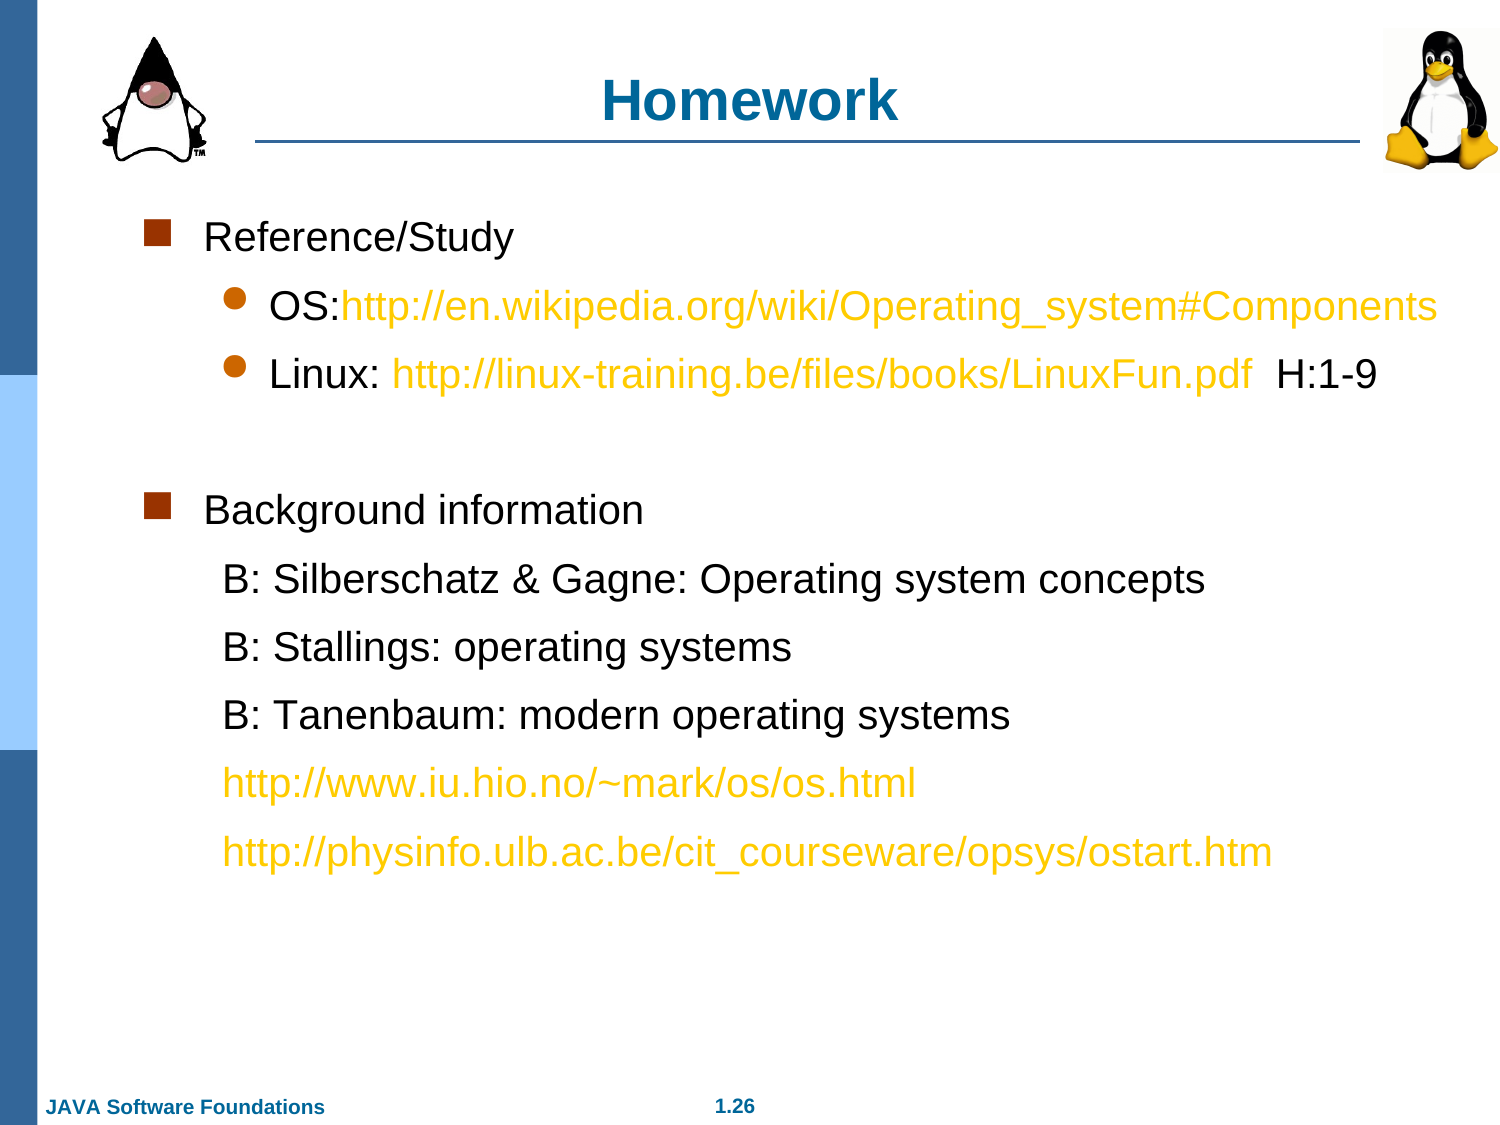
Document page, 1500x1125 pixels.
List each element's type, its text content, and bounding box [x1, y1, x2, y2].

picture [1383, 28, 1500, 173]
title Homework [75, 45, 1426, 141]
list Reference/Study OS:http://en.wikipedia.org/wiki/Operating_system#Components Linux: http://linux-training.be/files/books/LinuxFun.pdf H:1-9 Background information B: Silberschatz & Gagne: Operating system concepts B: Stallings: operating systems B: Tanenbaum: modern operating systems http://www.iu.hio.no/~mark/os/os.html http://physinfo.ulb.ac.be/cit_courseware/opsys/ostart.htm [132, 202, 1483, 1041]
picture [54, 0, 255, 200]
